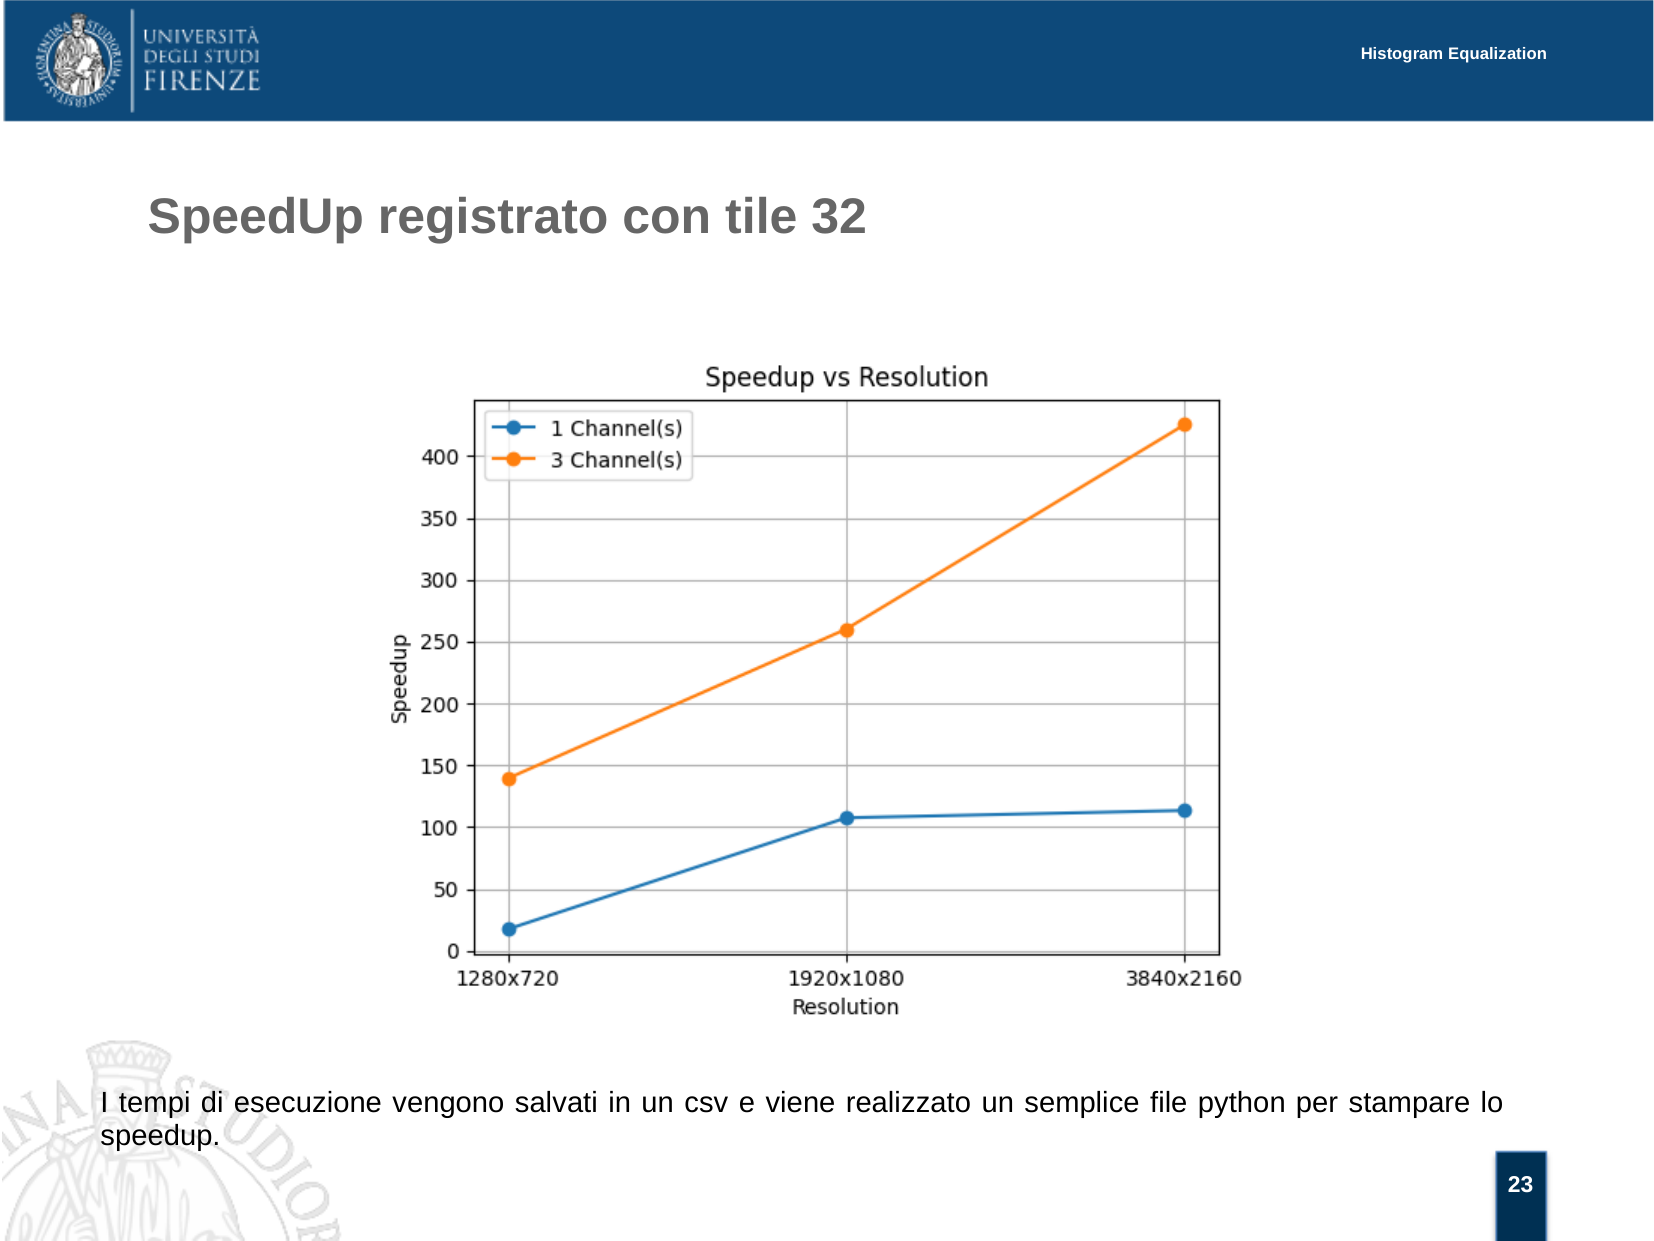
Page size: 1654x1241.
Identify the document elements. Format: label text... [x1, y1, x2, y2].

text_box SpeedUp registrato con tile 32 [147, 118, 1601, 286]
picture [2, 0, 1654, 1241]
text_box 23 [1505, 1160, 1536, 1208]
text_box I tempi di esecuzione vengono salvati in un csv e viene realizzato un semplice file python per stampare lo speedup. [100, 1086, 1506, 1152]
text_box Histogram Equalization [685, 24, 1548, 102]
